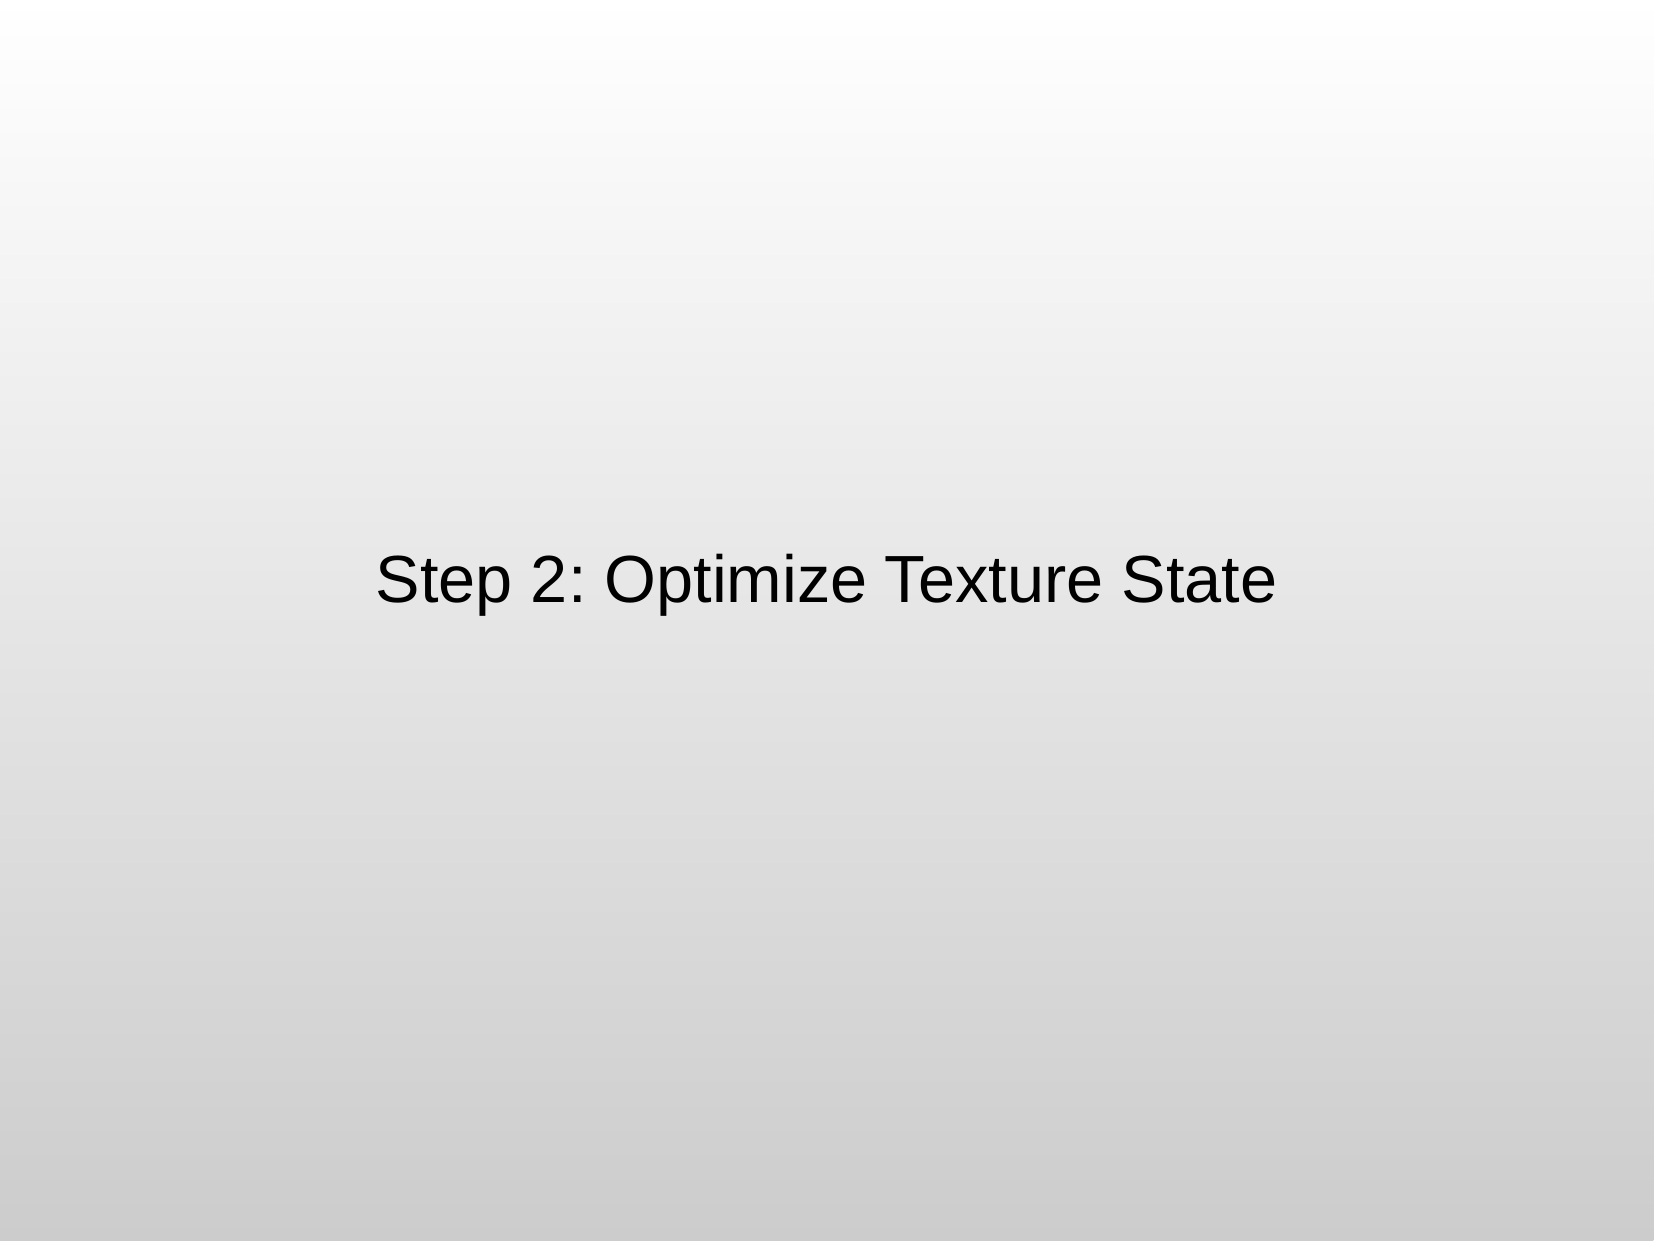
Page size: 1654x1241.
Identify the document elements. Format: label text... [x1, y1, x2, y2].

subtitle Step 2: Optimize Texture State [82, 49, 1571, 1109]
